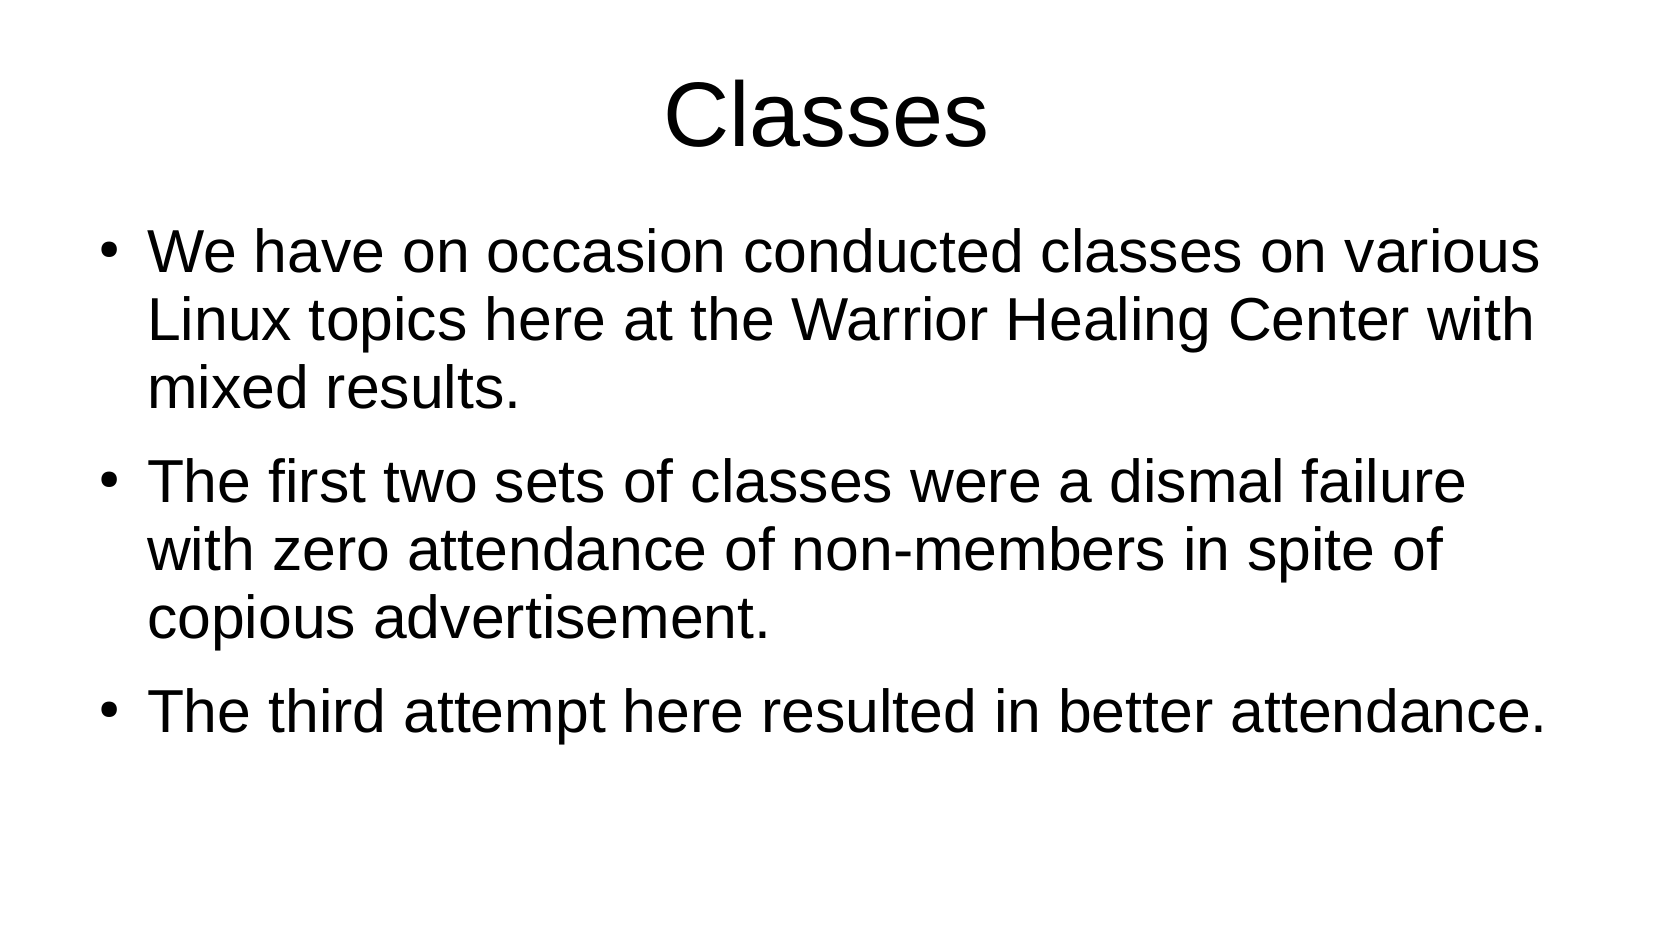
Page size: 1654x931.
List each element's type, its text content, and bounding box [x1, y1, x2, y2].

list We have on occasion conducted classes on various Linux topics here at the Warrior Healing Center with mixed results. The first two sets of classes were a dismal failure with zero attendance of non-members in spite of copious advertisement. The third attempt here resulted in better attendance. [82, 217, 1571, 758]
title Classes [82, 37, 1571, 193]
